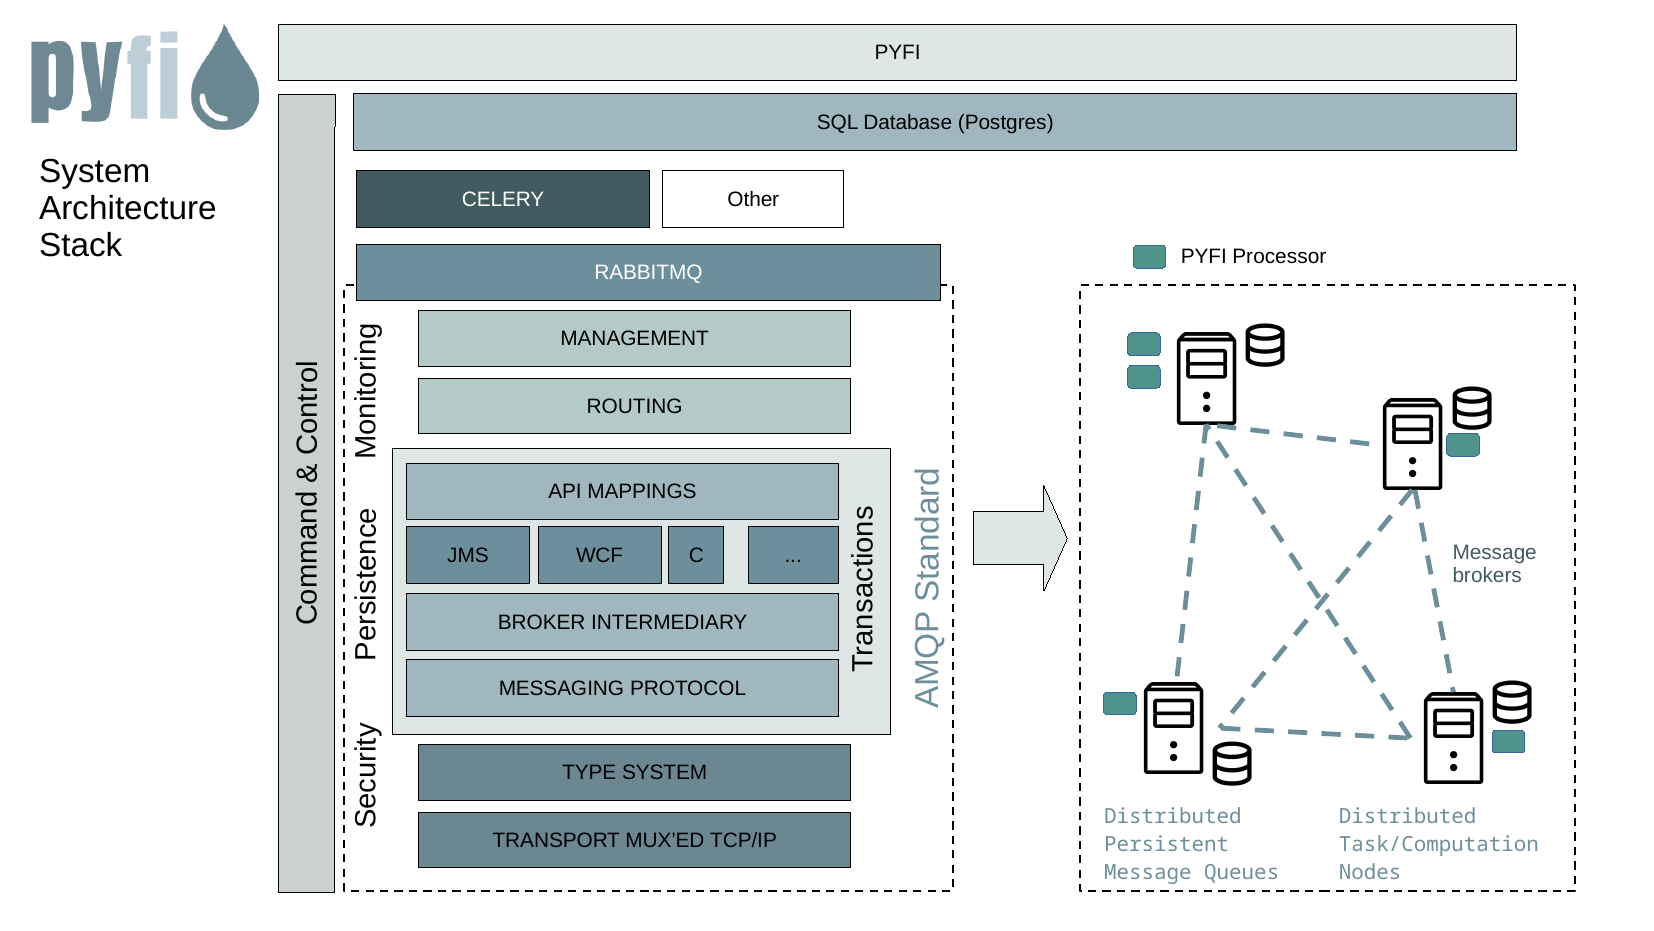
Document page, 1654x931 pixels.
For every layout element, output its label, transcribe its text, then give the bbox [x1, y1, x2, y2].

text_box TRANSPORT MUX’ED TCP/IP [418, 812, 851, 868]
text_box PYFI Processor [1165, 237, 1455, 276]
text_box MANAGEMENT [418, 310, 851, 367]
picture [24, 17, 260, 133]
text_box API MAPPINGS [406, 463, 839, 520]
text_box CELERY [356, 170, 650, 228]
text_box WCF [538, 526, 662, 584]
picture [1127, 682, 1258, 790]
text_box [982, 485, 1068, 591]
text_box TYPE SYSTEM [418, 744, 851, 801]
text_box [1127, 332, 1161, 356]
text_box [392, 448, 838, 474]
text_box [1103, 692, 1137, 715]
picture [1407, 676, 1538, 784]
text_box Distributed Persistent Message Queues [1089, 793, 1324, 902]
picture [1160, 319, 1291, 425]
text_box Message brokers [1437, 533, 1636, 595]
text_box [1133, 245, 1165, 269]
text_box ROUTING [418, 378, 851, 434]
picture [1366, 382, 1498, 490]
text_box System Architecture Stack [24, 145, 250, 286]
text_box Monitoring [341, 295, 390, 474]
text_box Distributed Task/Computation Nodes [1324, 793, 1576, 902]
text_box Persistence [341, 474, 423, 676]
text_box SQL Database (Postgres) [353, 93, 1517, 151]
text_box AMQP Standard [900, 369, 982, 724]
text_box Other [662, 170, 844, 228]
text_box [1446, 433, 1480, 457]
text_box MESSAGING PROTOCOL [406, 659, 839, 717]
text_box Security [341, 665, 390, 844]
text_box PYFI [278, 24, 1517, 81]
text_box ... [748, 526, 839, 584]
text_box JMS [423, 526, 530, 584]
text_box BROKER INTERMEDIARY [422, 593, 839, 651]
text_box Transactions [838, 397, 887, 688]
text_box [423, 520, 838, 593]
text_box [1127, 365, 1161, 389]
text_box [392, 448, 891, 735]
text_box C [668, 526, 724, 584]
text_box RABBITMQ [356, 244, 941, 301]
text_box [422, 651, 838, 659]
text_box [1492, 730, 1525, 753]
text_box Command & Control [278, 94, 336, 893]
